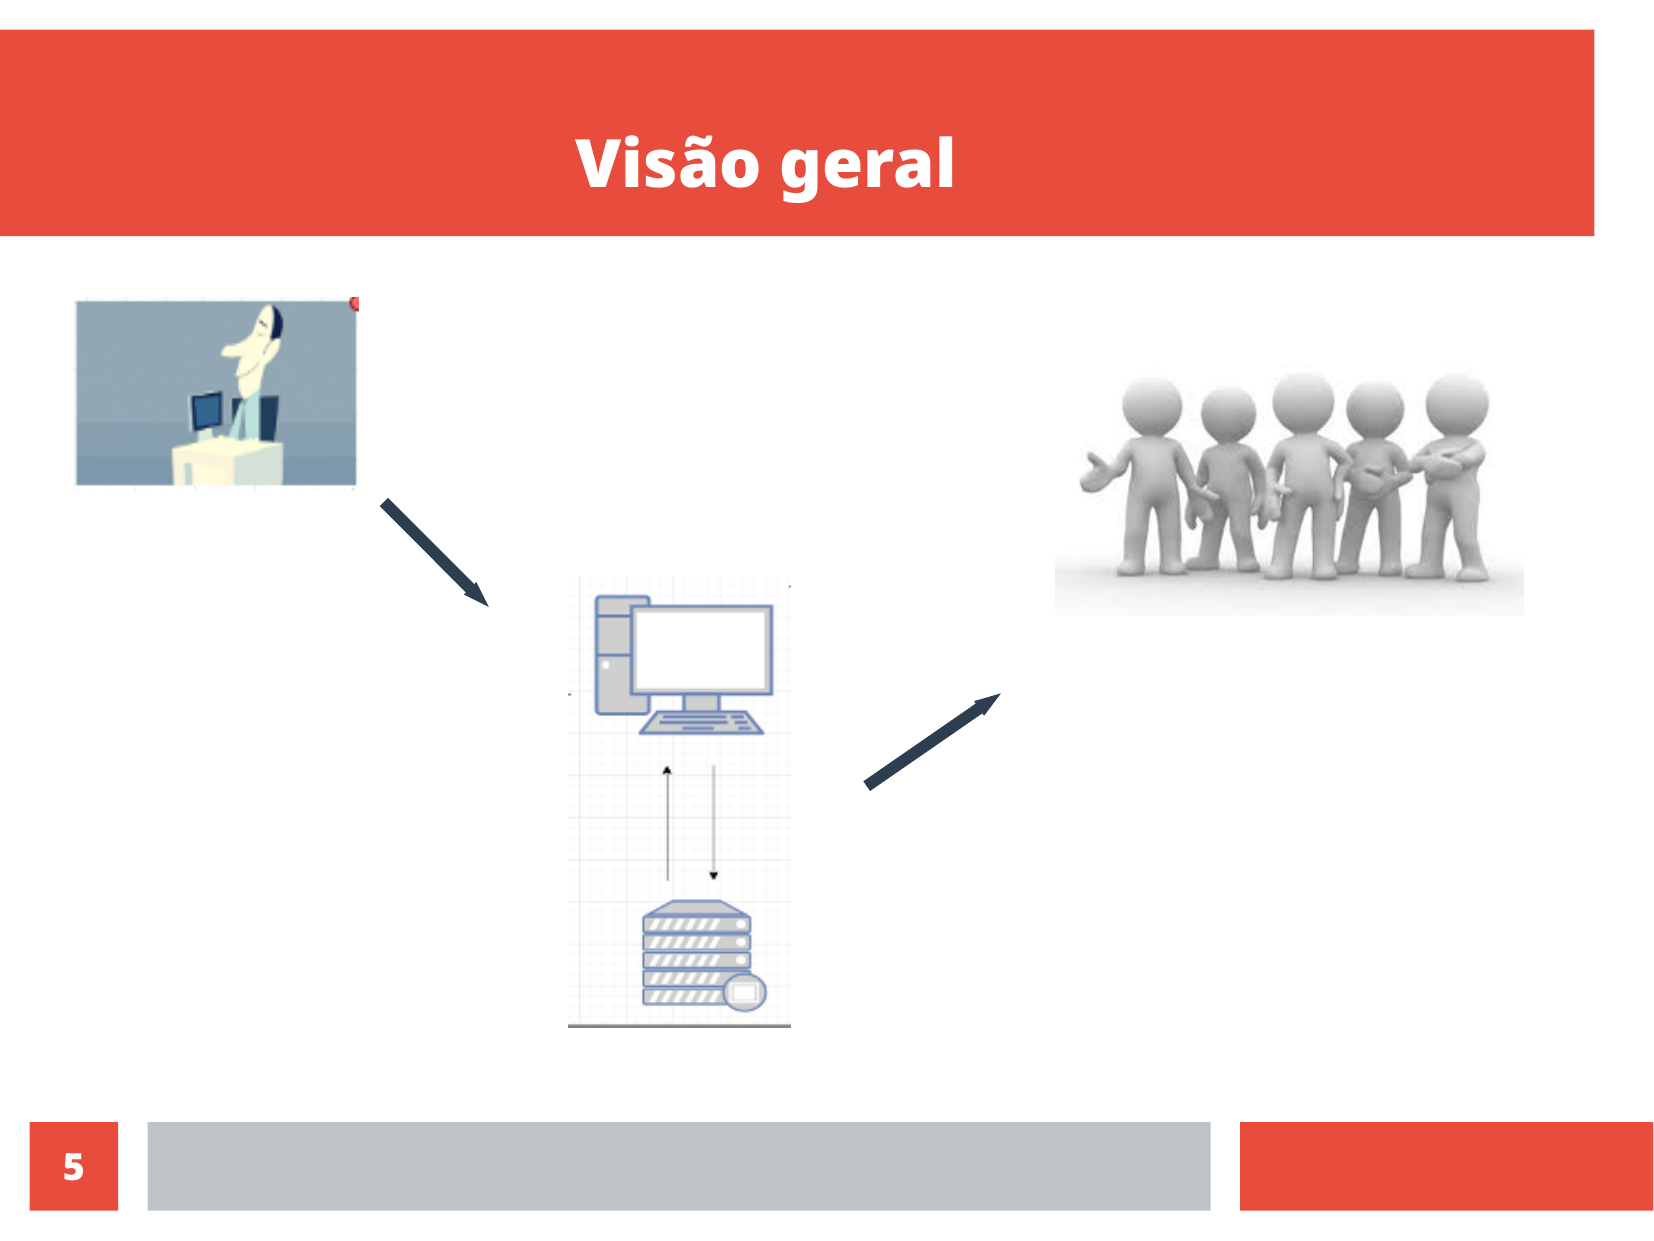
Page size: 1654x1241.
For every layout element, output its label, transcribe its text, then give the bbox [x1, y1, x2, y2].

picture [1055, 353, 1524, 616]
picture [73, 297, 359, 491]
picture [568, 576, 791, 1028]
list [59, 324, 1565, 1093]
title Visão geral [59, 59, 1595, 207]
